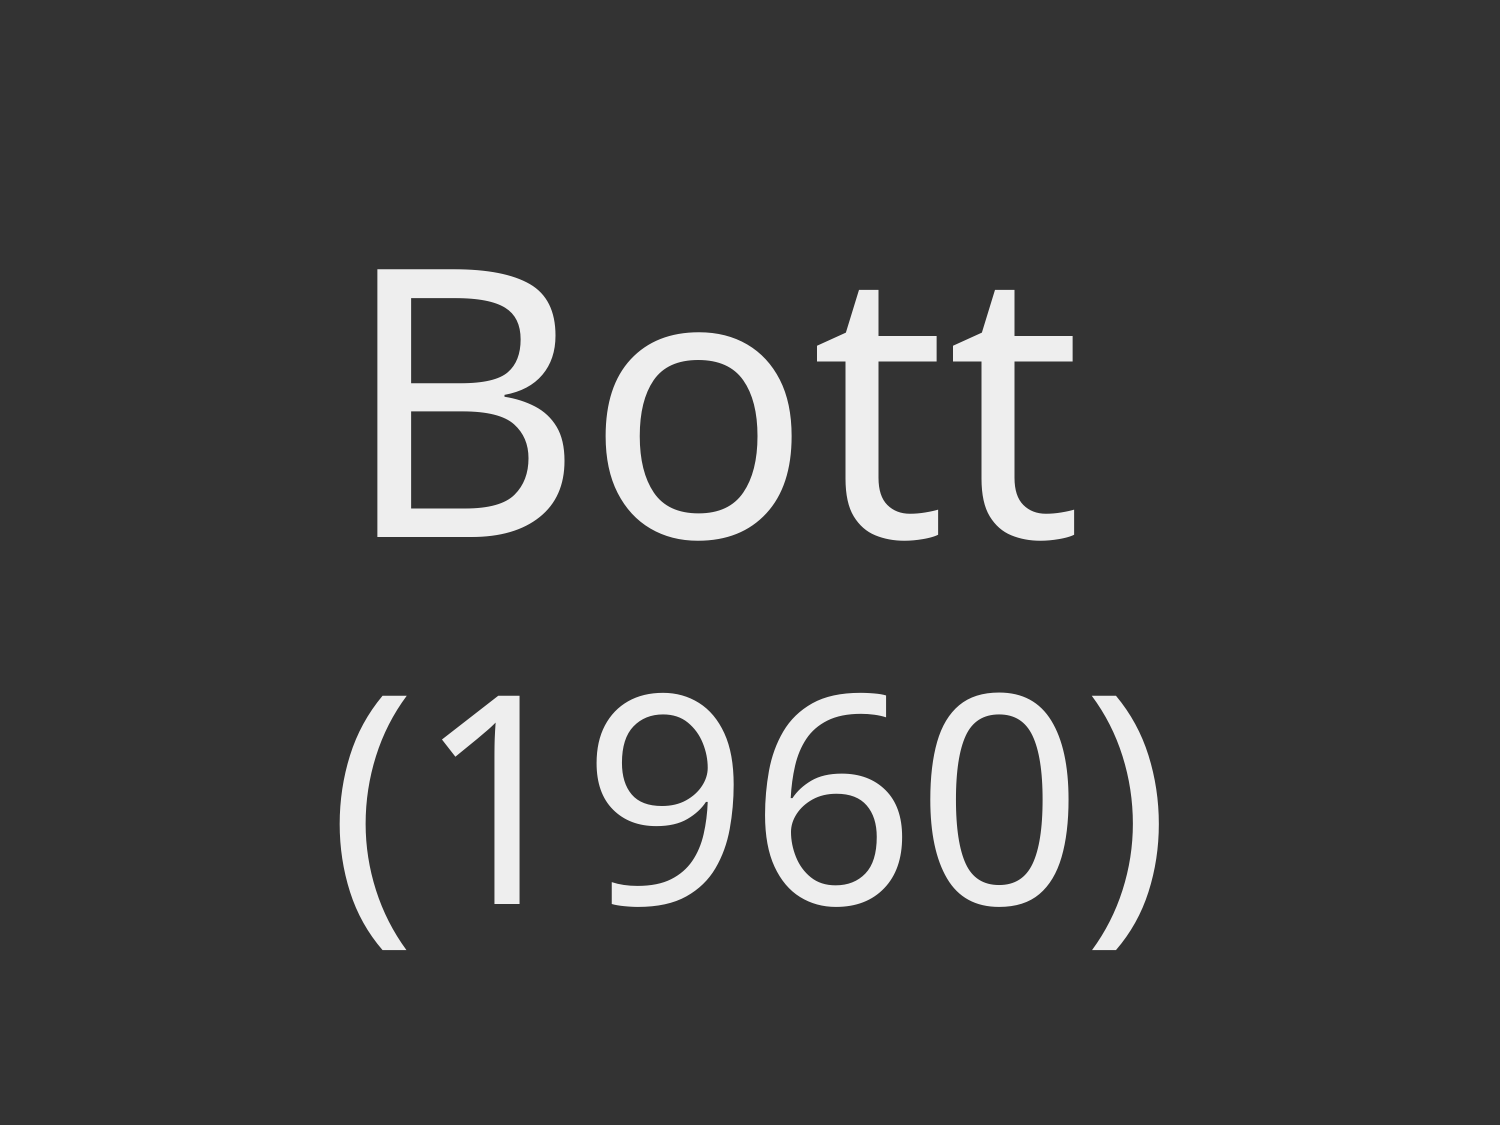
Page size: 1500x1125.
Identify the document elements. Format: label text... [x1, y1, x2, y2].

title Bott (1960) [75, 56, 1425, 1069]
